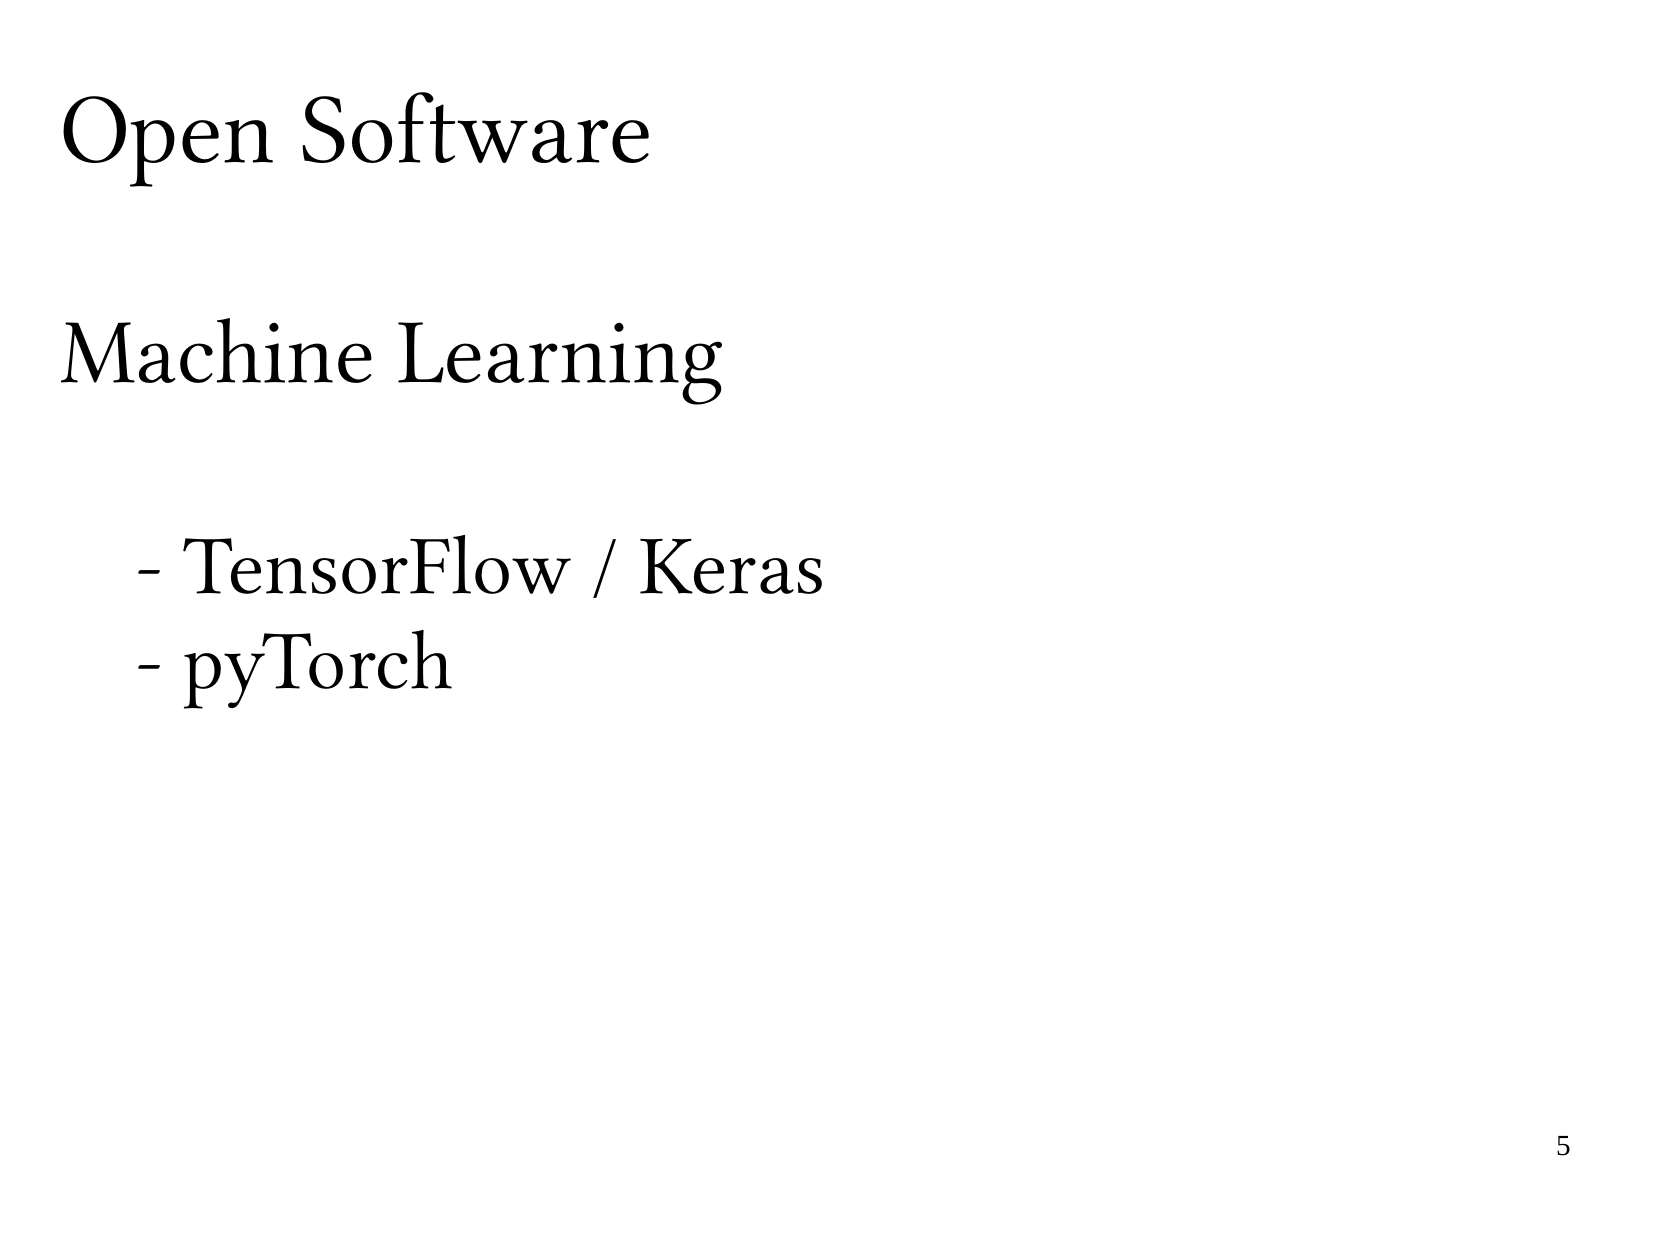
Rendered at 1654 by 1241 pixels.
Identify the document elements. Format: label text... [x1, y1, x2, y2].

subtitle Open Software Machine Learning - TensorFlow / Keras - pyTorch [60, 72, 1549, 1216]
